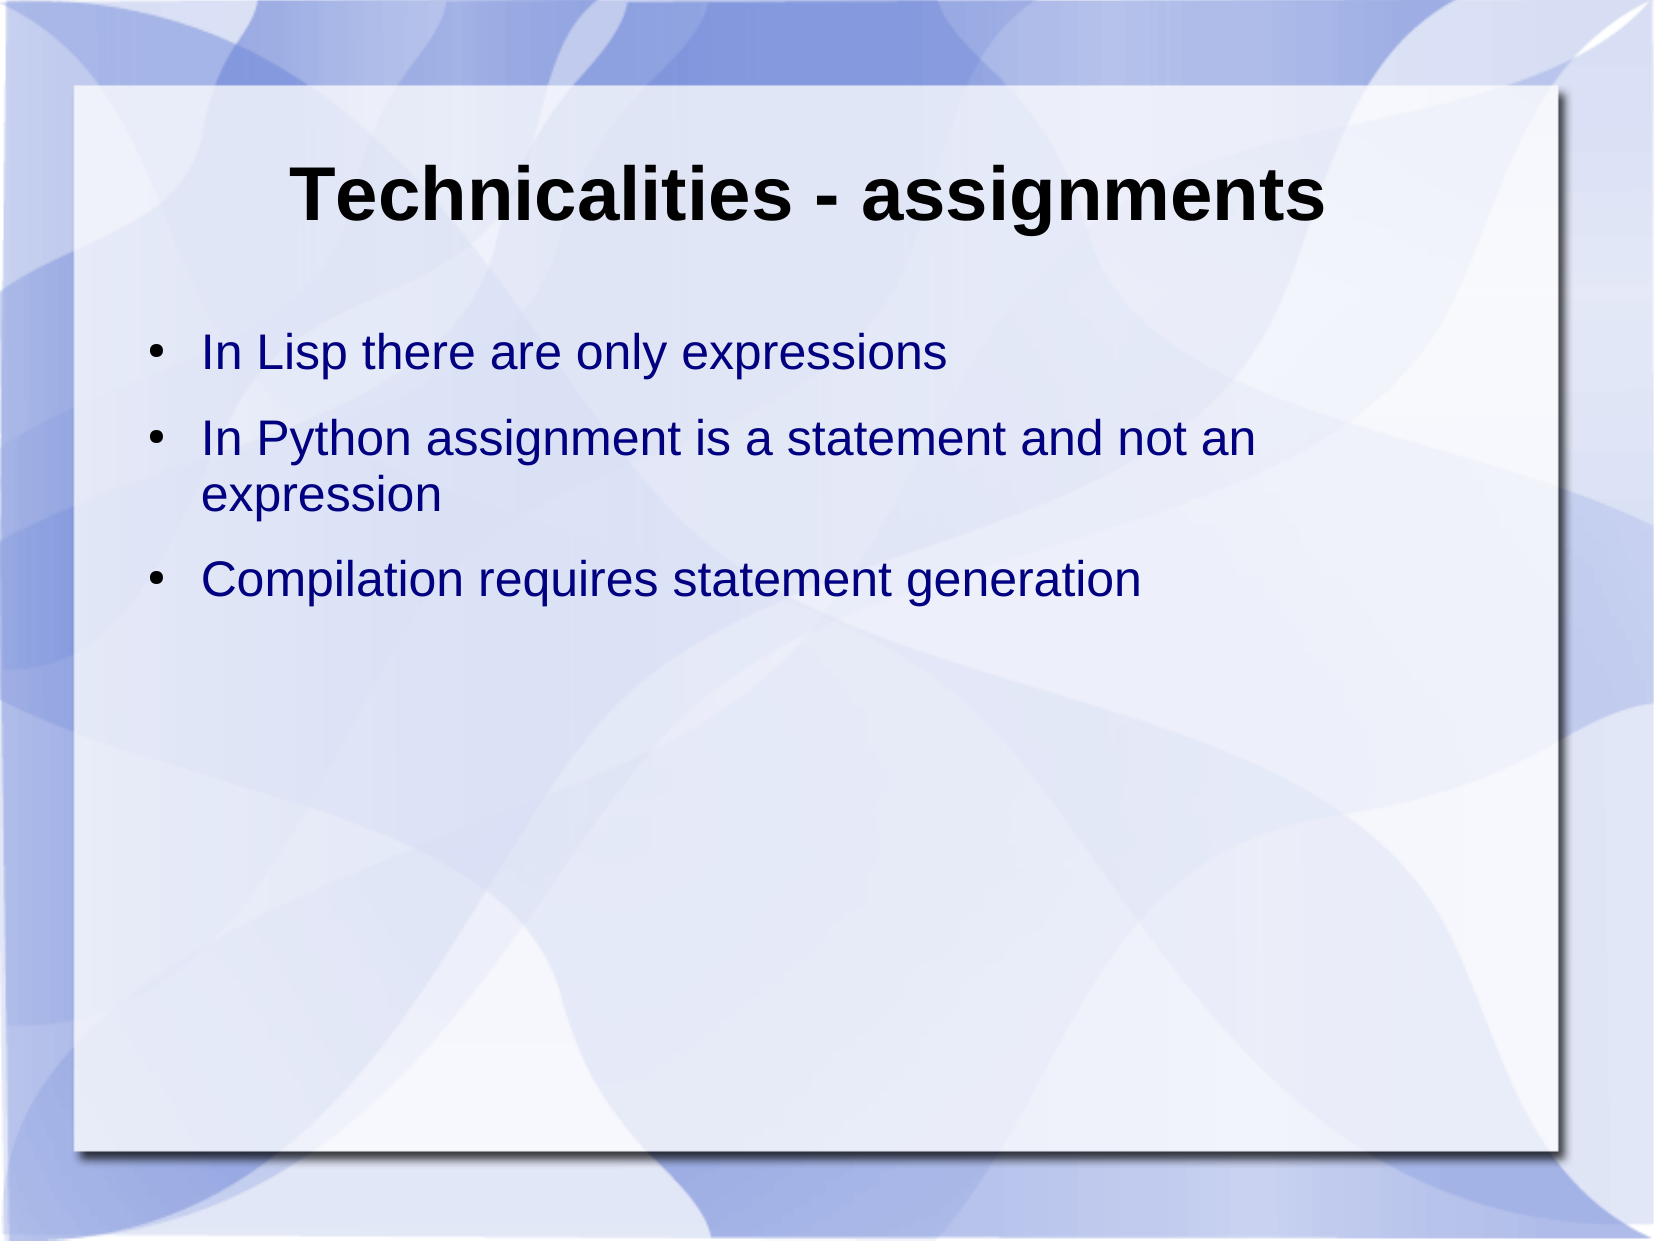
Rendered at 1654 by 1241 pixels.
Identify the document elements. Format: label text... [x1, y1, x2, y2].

picture [0, 0, 1654, 1241]
list In Lisp there are only expressions In Python assignment is a statement and not an expression Compilation requires statement generation [129, 324, 1489, 1045]
title Technicalities - assignments [82, 90, 1536, 298]
